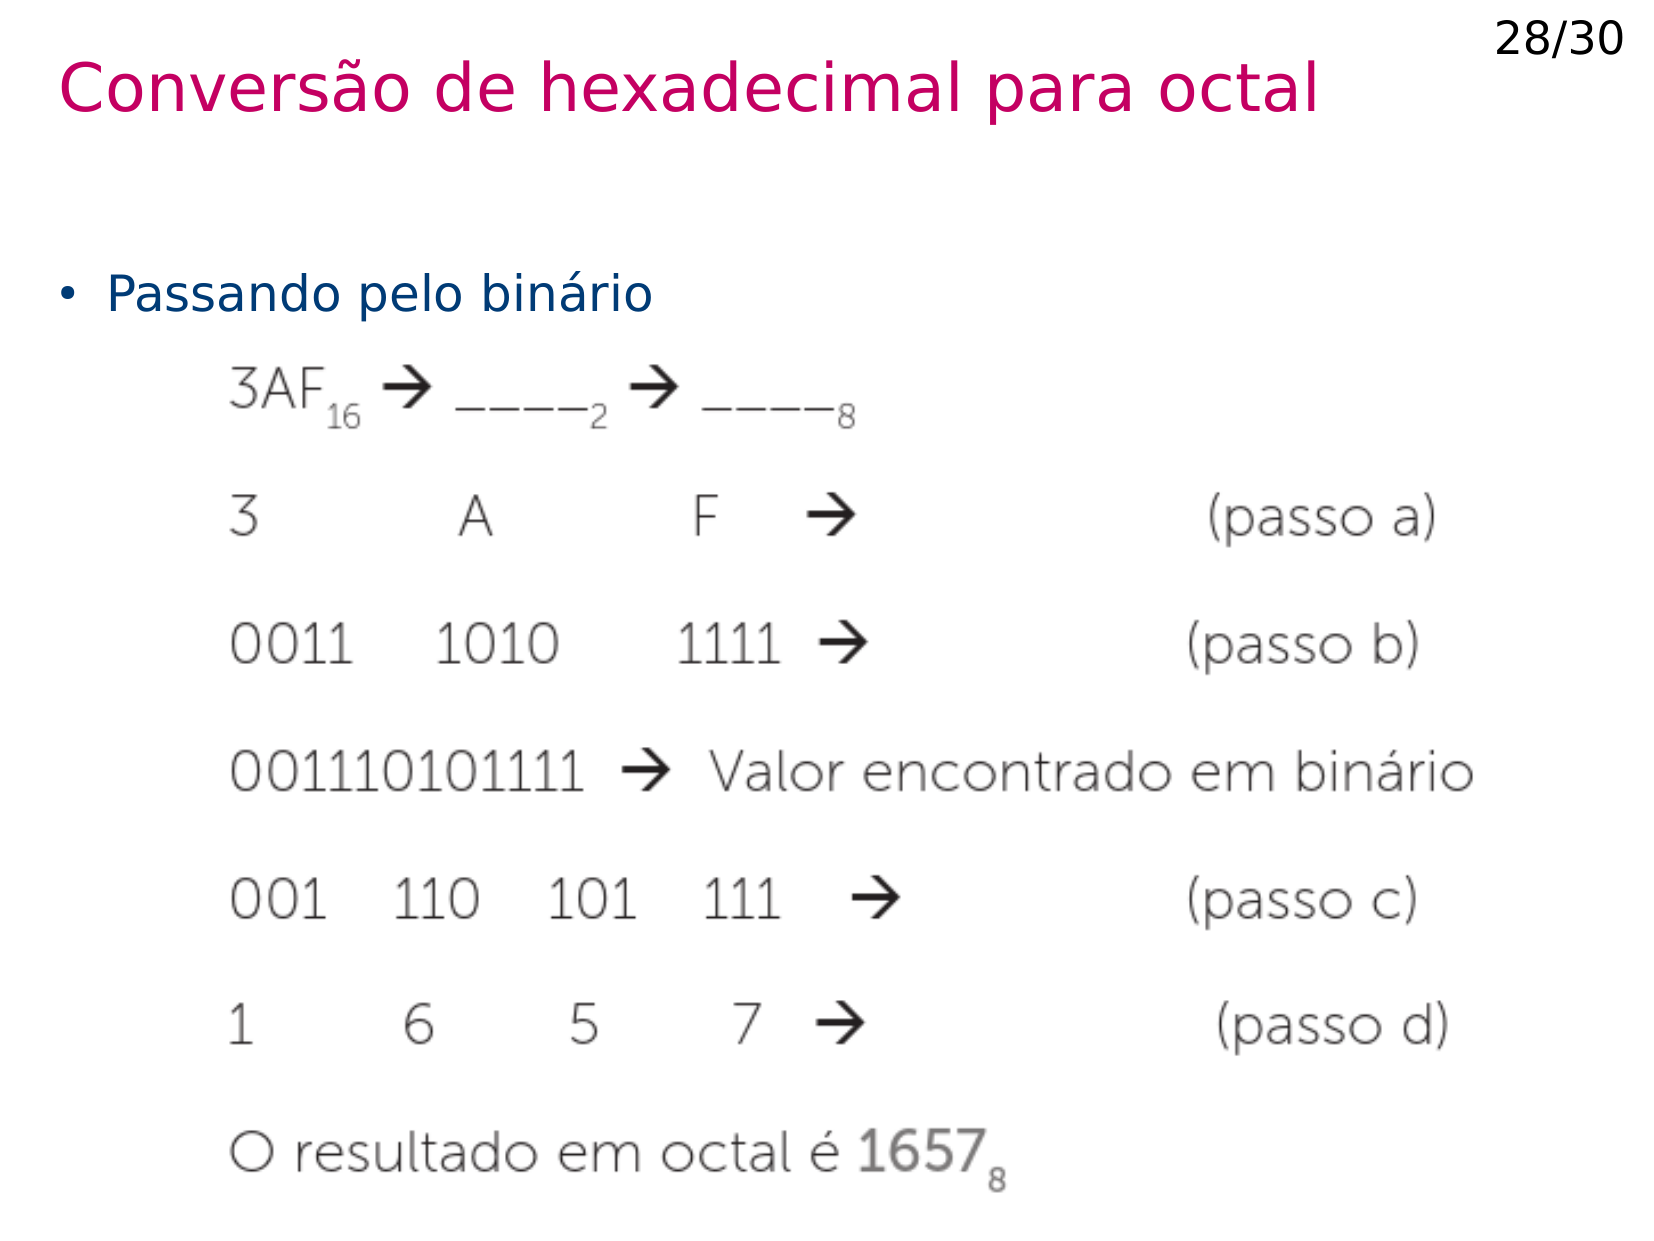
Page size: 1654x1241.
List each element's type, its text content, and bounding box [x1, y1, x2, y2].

picture [219, 354, 1489, 1211]
list Passando pelo binário [59, 236, 1625, 1211]
title Conversão de hexadecimal para octal [59, 29, 1625, 148]
